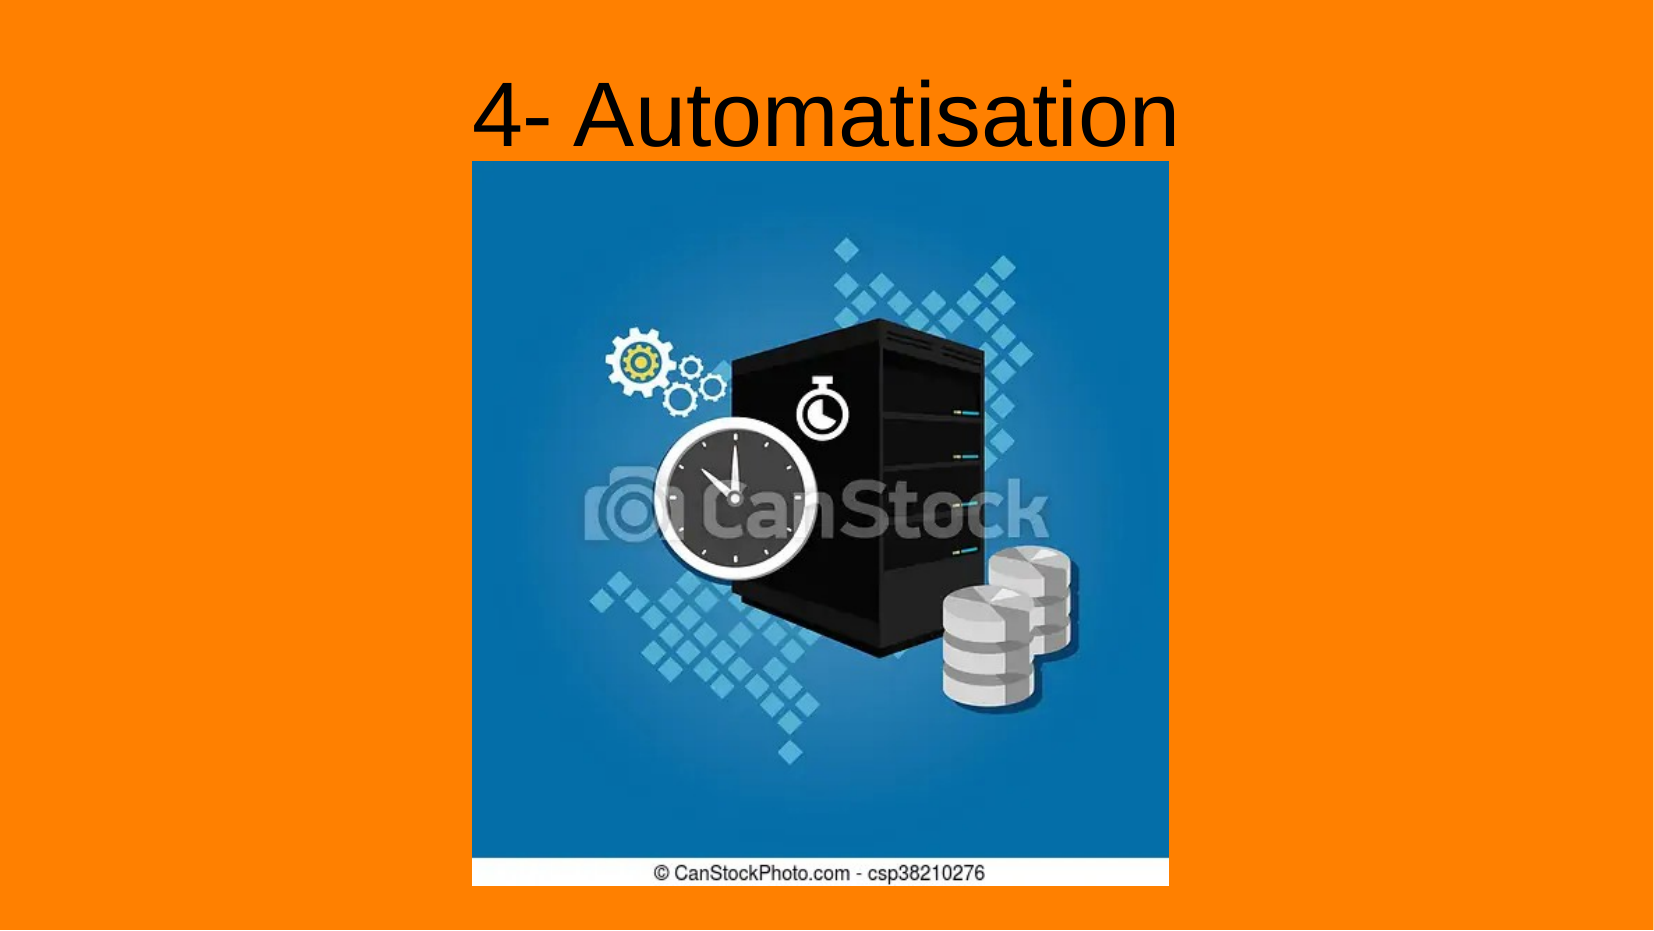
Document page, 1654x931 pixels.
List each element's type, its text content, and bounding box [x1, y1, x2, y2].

picture [472, 161, 1169, 886]
title 4- Automatisation [82, 37, 1571, 193]
